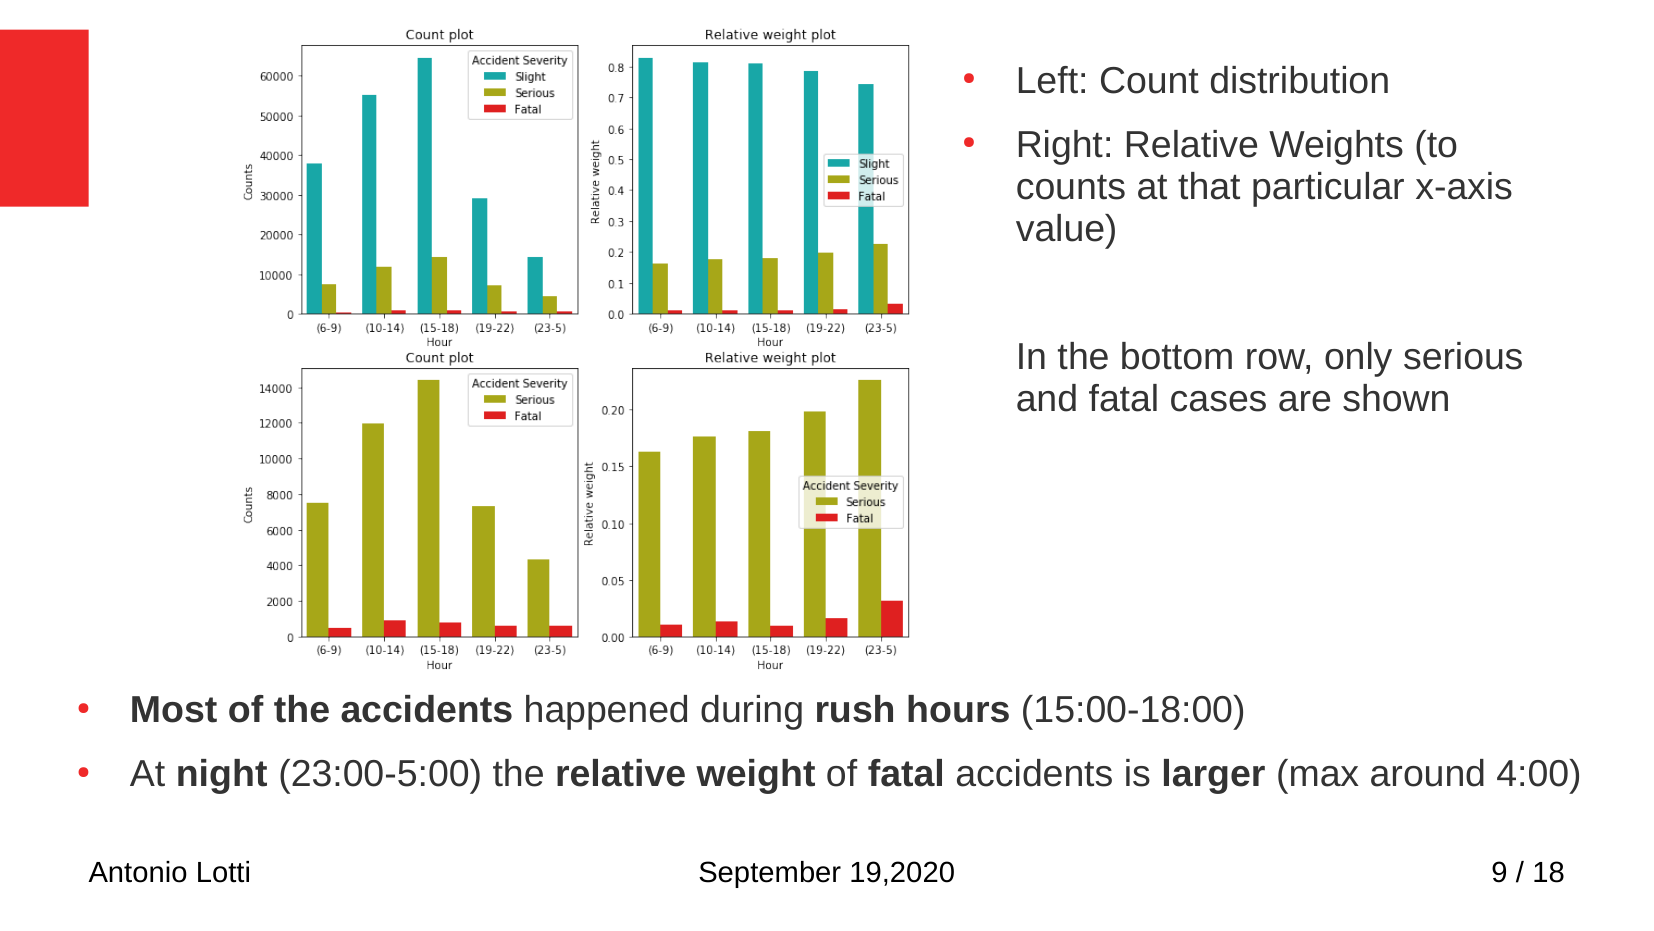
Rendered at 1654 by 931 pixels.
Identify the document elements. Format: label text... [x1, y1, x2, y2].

list Left: Count distribution Right: Relative Weights (to counts at that particular x-axis value) In the bottom row, only serious and fatal cases are shown [944, 59, 1565, 245]
picture [236, 21, 916, 678]
list Most of the accidents happened during rush hours (15:00-18:00) At night (23:00-5:00) the relative weight of fatal accidents is larger (max around 4:00) [59, 688, 1625, 815]
